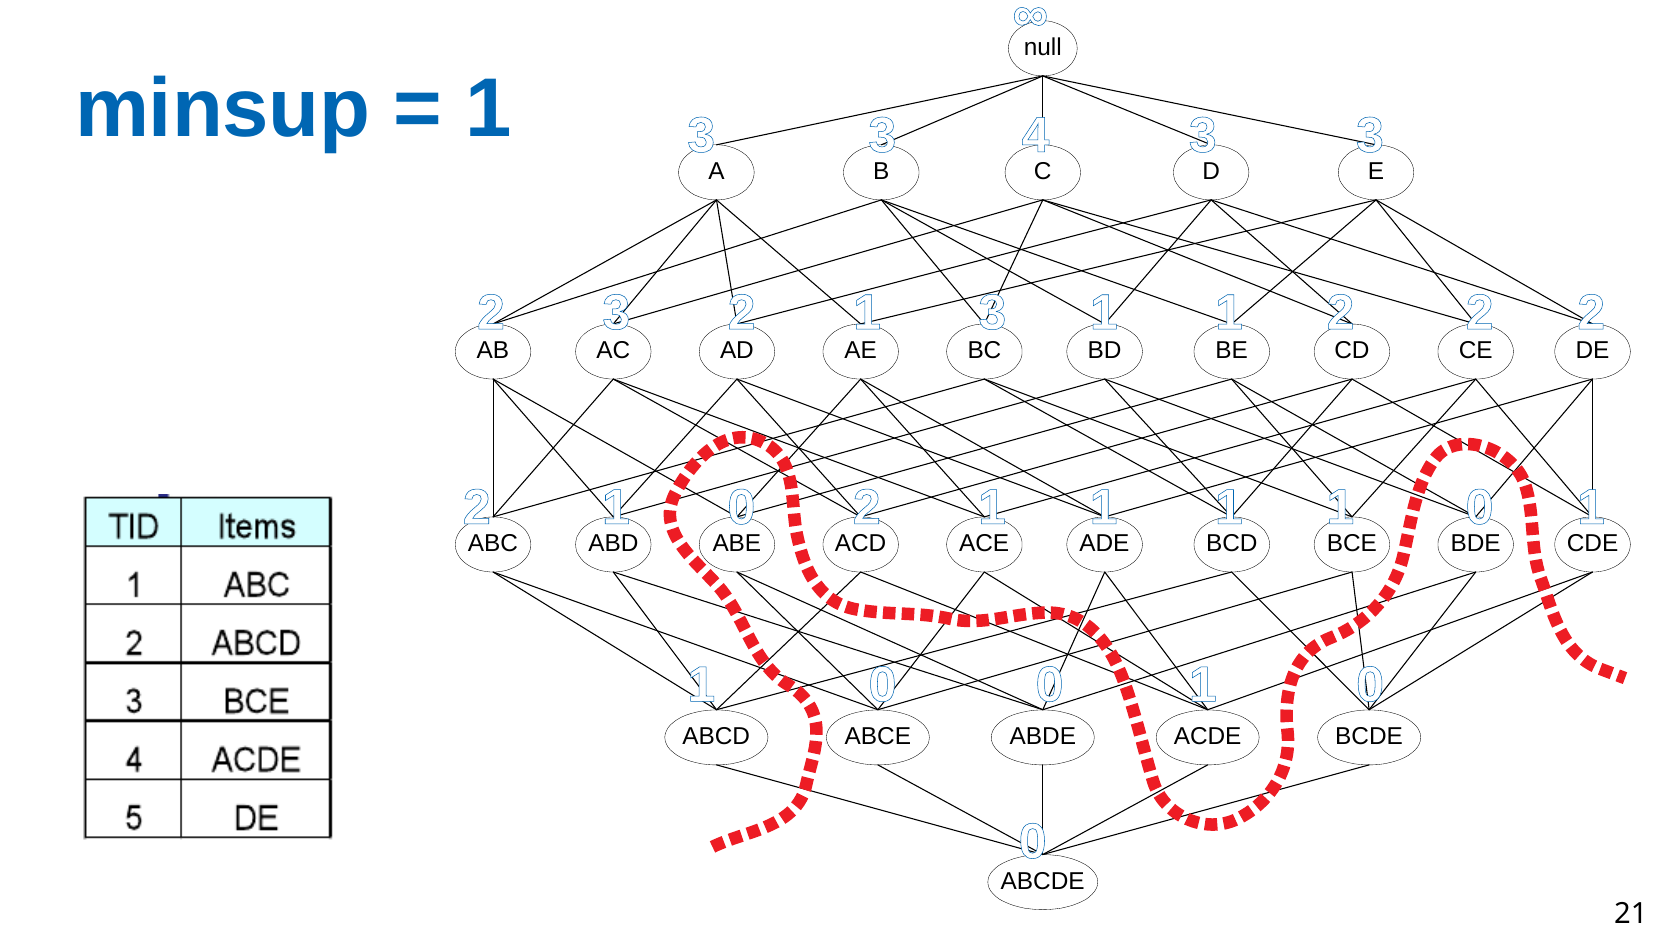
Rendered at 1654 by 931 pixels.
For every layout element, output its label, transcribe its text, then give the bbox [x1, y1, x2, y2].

picture [82, 494, 337, 843]
text_box 2 1 0 2 1 1 1 1 0 1 [448, 471, 1647, 598]
text_box 0 [1003, 805, 1097, 877]
text_box 1 0 0 1 0 [672, 648, 1451, 775]
text_box 3 3 4 3 3 [672, 99, 1472, 226]
text_box ∞ [997, 0, 1056, 49]
text_box minsup = 1 [60, 53, 619, 185]
picture [453, 403, 1633, 471]
picture [453, 18, 1633, 276]
picture [453, 598, 1633, 911]
text_box 2 3 2 1 3 1 1 2 2 2 [448, 276, 1641, 403]
